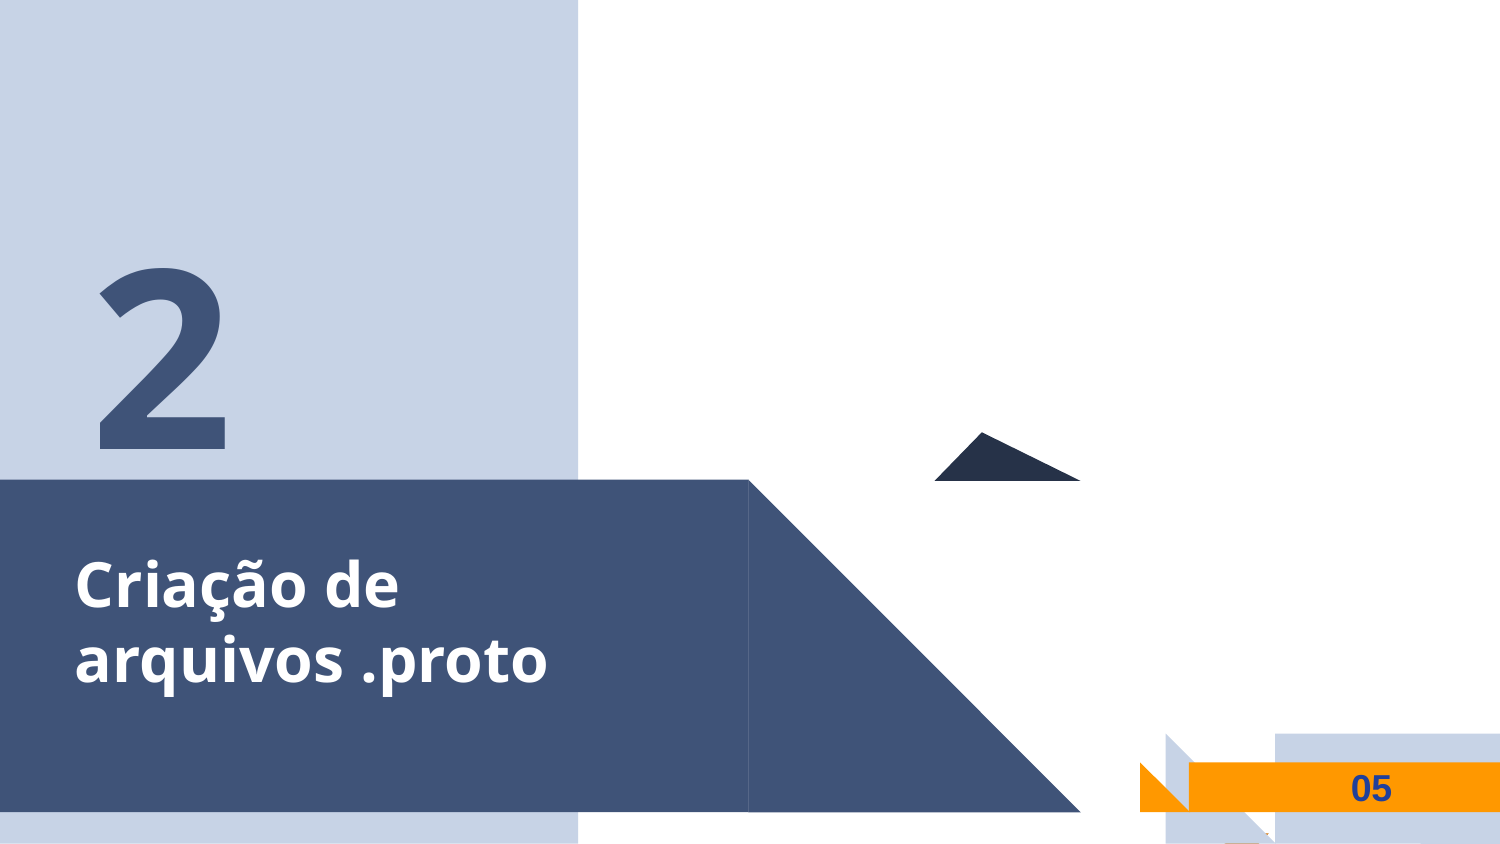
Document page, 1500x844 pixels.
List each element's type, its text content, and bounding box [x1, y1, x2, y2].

text_box Criação de arquivos .proto [59, 519, 815, 710]
text_box 2 [76, 0, 434, 515]
text_box 05 [1249, 760, 1494, 813]
